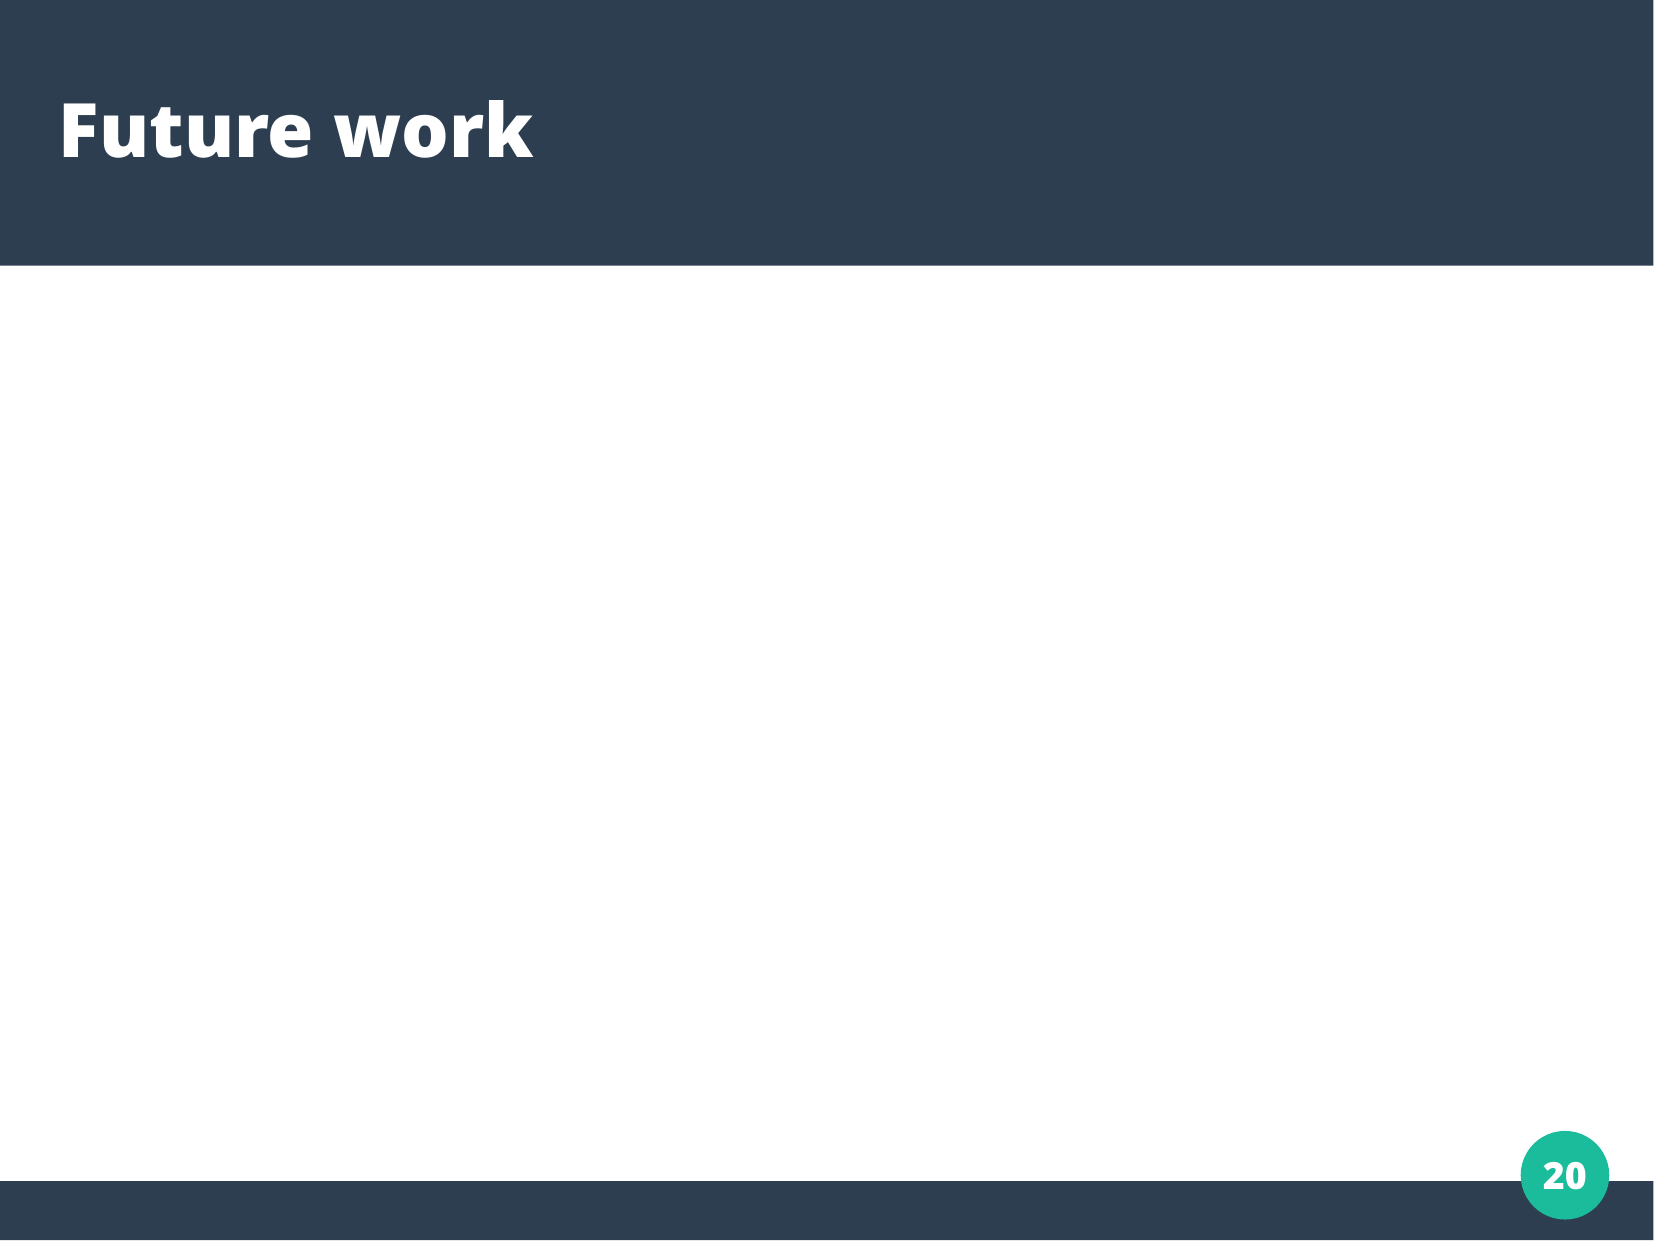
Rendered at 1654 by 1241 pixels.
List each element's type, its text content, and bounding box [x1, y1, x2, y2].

title Future work [59, 49, 1595, 207]
